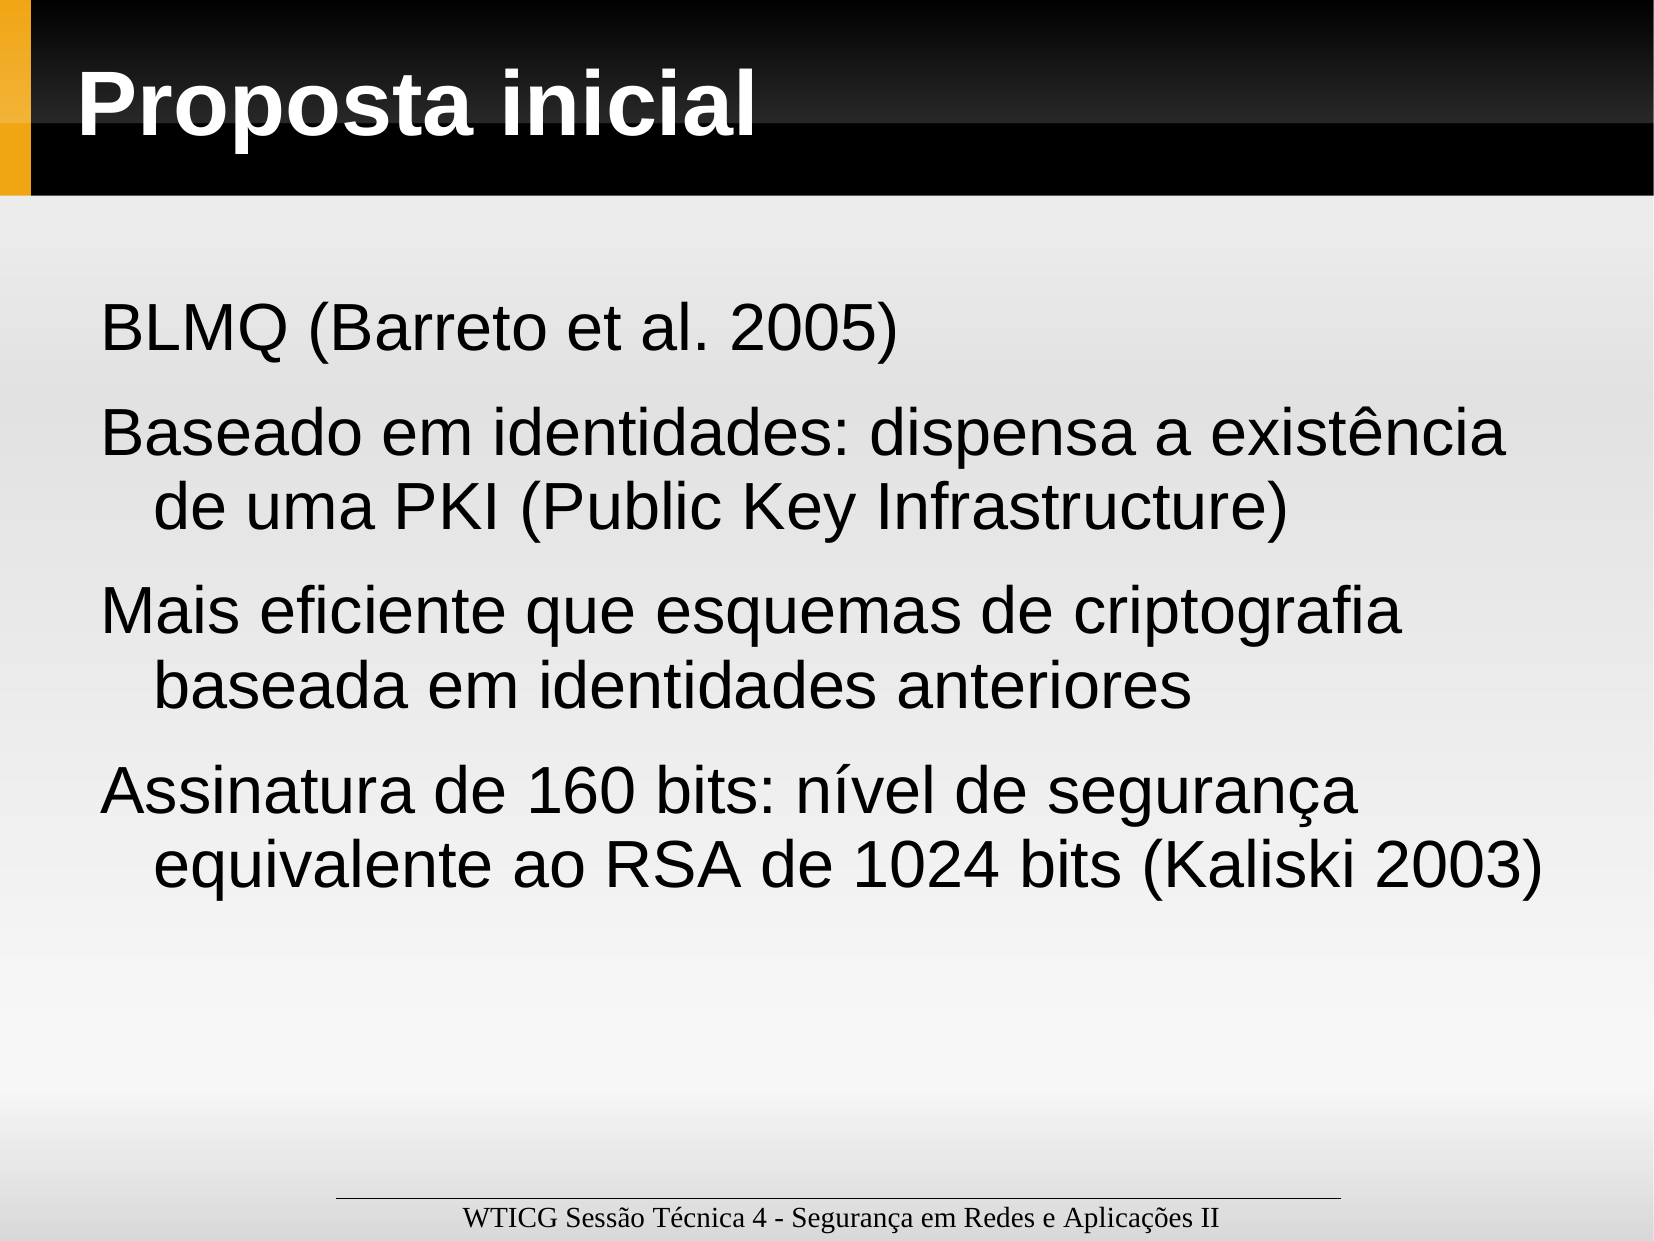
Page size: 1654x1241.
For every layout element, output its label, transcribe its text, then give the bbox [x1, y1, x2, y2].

picture [0, 0, 1654, 1241]
title Proposta inicial [76, 0, 1565, 208]
list BLMQ (Barreto et al. 2005) Baseado em identidades: dispensa a existência de uma PKI (Public Key Infrastructure) Mais eficiente que esquemas de criptografia baseada em identidades anteriores Assinatura de 160 bits: nível de segurança equivalente ao RSA de 1024 bits (Kaliski 2003) [82, 290, 1571, 1109]
